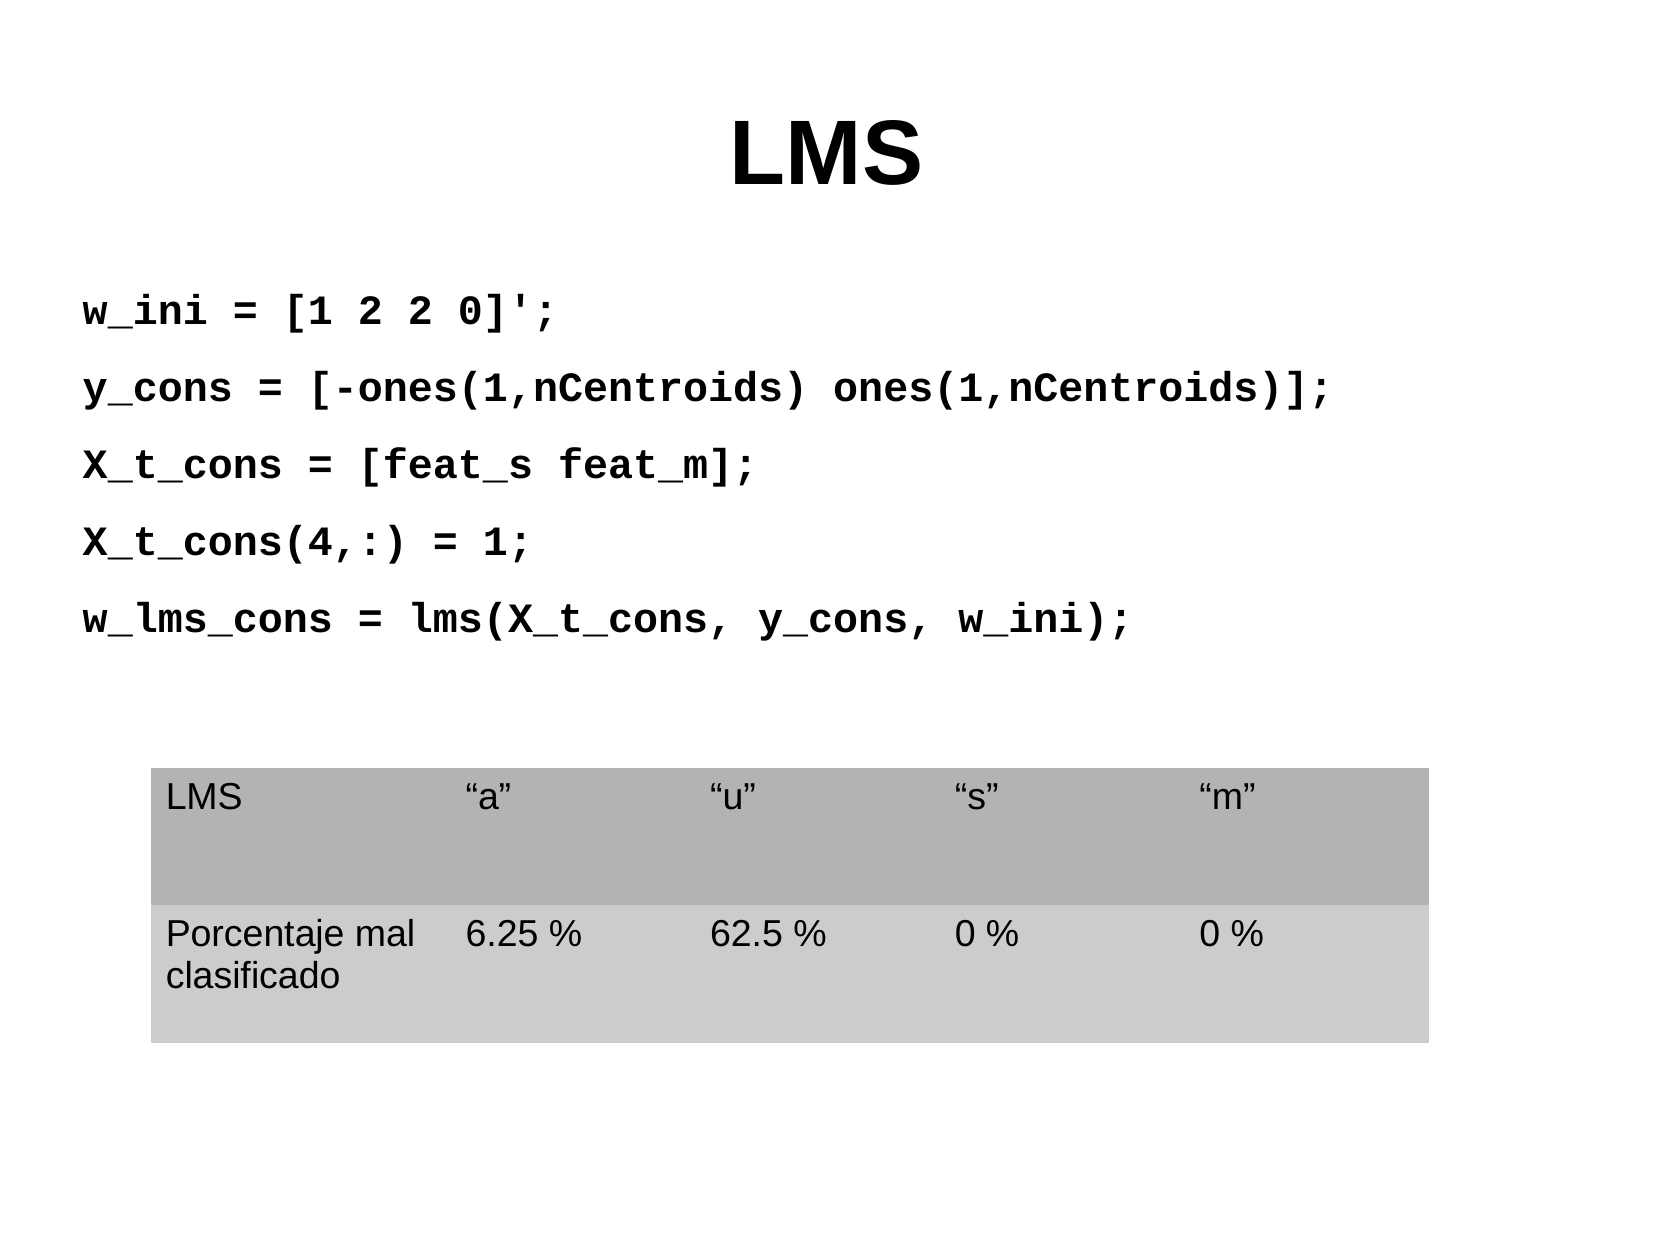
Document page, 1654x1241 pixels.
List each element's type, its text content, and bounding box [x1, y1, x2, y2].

title LMS [82, 49, 1571, 257]
table_header “u” [695, 768, 940, 905]
table_cell 62.5 % [695, 905, 940, 1043]
list w_ini = [1 2 2 0]'; y_cons = [-ones(1,nCentroids) ones(1,nCentroids)]; X_t_cons = [feat_s feat_m]; X_t_cons(4,:) = 1; w_lms_cons = lms(X_t_cons, y_cons, w_ini); [82, 290, 1538, 1010]
table_header “s” [940, 768, 1185, 905]
table_header “a” [451, 768, 695, 905]
table_cell Porcentaje mal clasificado [151, 905, 451, 1043]
table_cell 0 % [1185, 905, 1429, 1043]
table_header “m” [1185, 768, 1429, 905]
table_cell 6.25 % [451, 905, 695, 1043]
table_cell 0 % [940, 905, 1185, 1043]
table_header LMS [151, 768, 451, 905]
